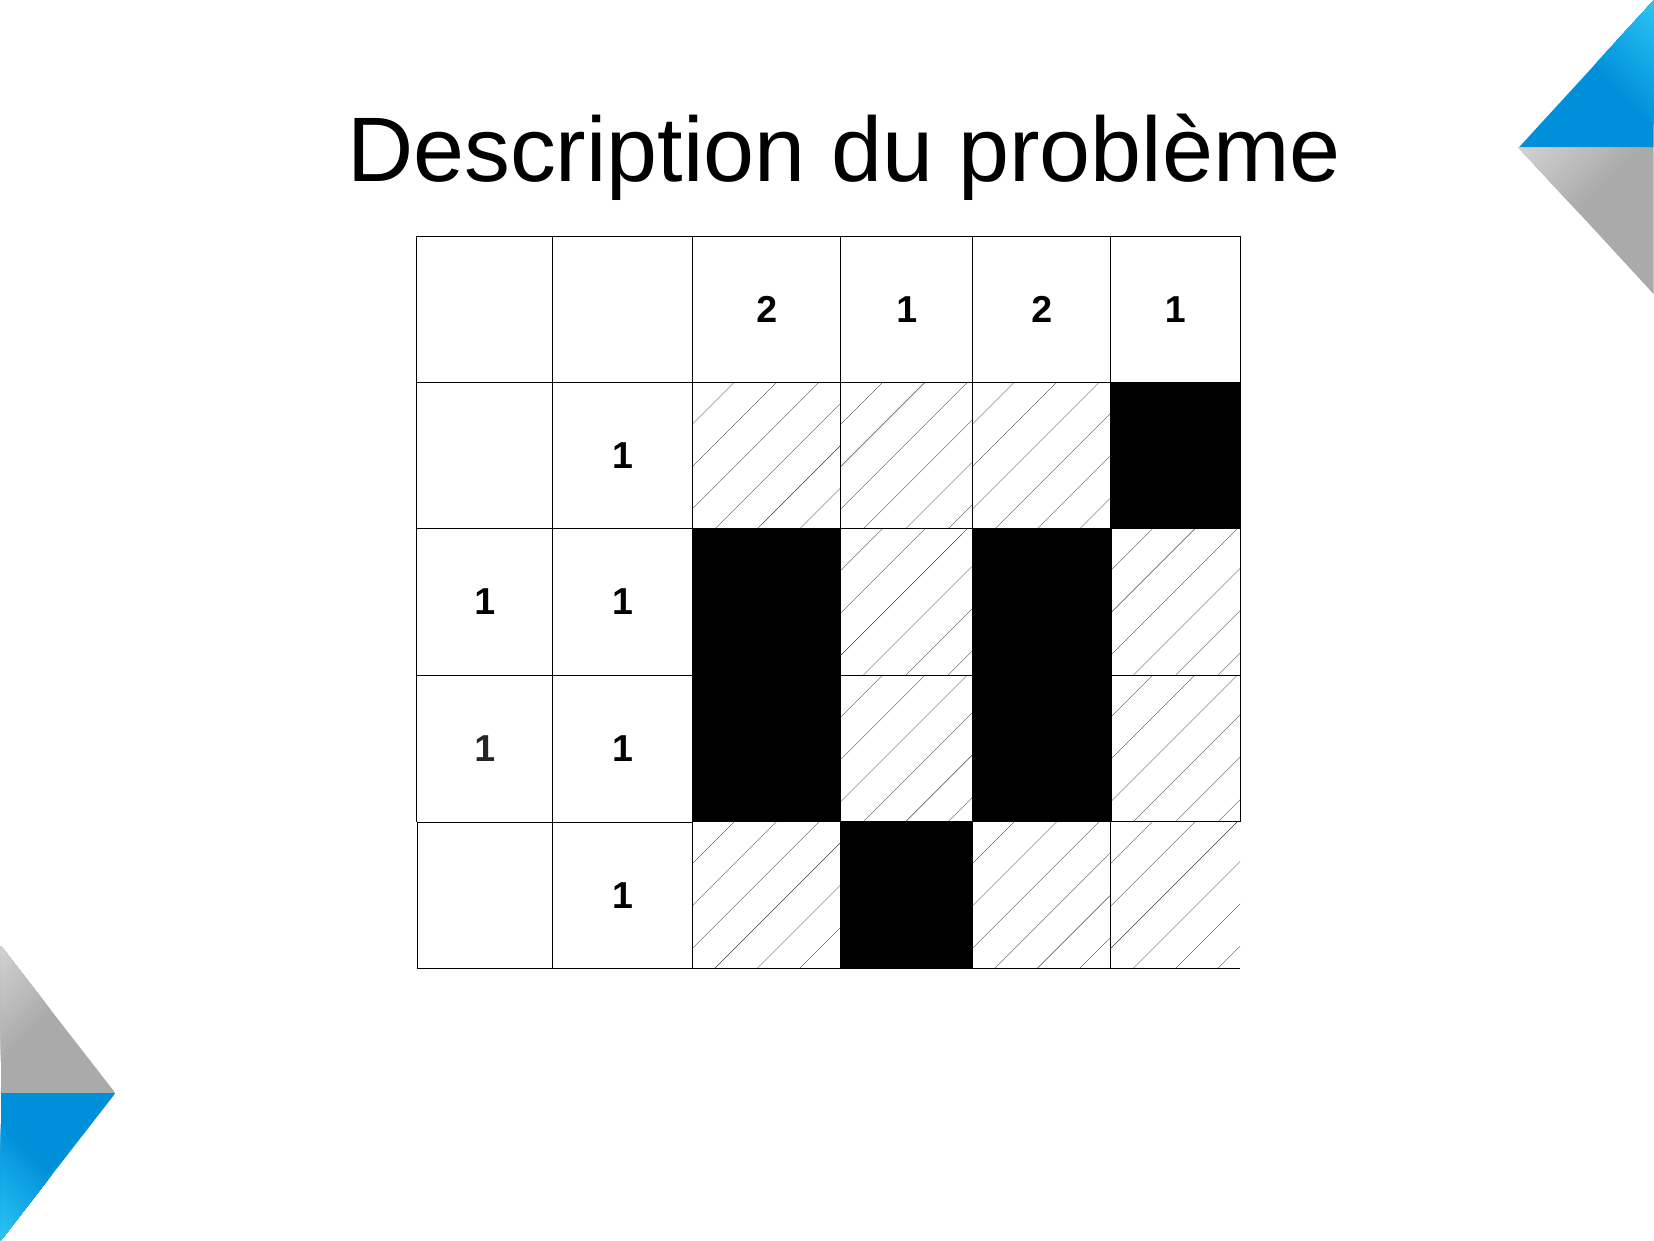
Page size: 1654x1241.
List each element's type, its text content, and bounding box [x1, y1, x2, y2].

table_header 1 [1111, 237, 1240, 382]
table_header [553, 237, 692, 382]
table_cell [417, 383, 552, 528]
table_cell [693, 529, 840, 675]
table_cell [418, 823, 552, 968]
table_cell [1112, 676, 1240, 821]
table_cell [841, 383, 972, 528]
table_cell [693, 822, 840, 968]
table_cell [1112, 529, 1240, 675]
table_header 2 [693, 237, 840, 382]
table_cell [693, 676, 840, 821]
table_cell 1 [417, 529, 552, 675]
table_cell 1 [553, 383, 692, 528]
table_cell [841, 676, 972, 821]
table_cell 1 [553, 823, 692, 968]
table_cell [841, 529, 972, 675]
table_cell 1 [553, 529, 692, 675]
table_header 1 [841, 237, 972, 382]
table_cell [973, 529, 1111, 675]
table_cell [973, 822, 1110, 968]
table_cell [973, 383, 1110, 528]
table_header 2 [973, 237, 1110, 382]
table_header [417, 237, 552, 382]
table_cell [1111, 383, 1240, 528]
table_cell 1 [417, 676, 552, 822]
table_cell [1111, 822, 1240, 968]
table_cell [973, 676, 1111, 821]
table_cell 1 [553, 676, 692, 822]
title Description du problème [82, 49, 1571, 257]
table_cell [841, 822, 972, 968]
table_cell [693, 383, 840, 528]
